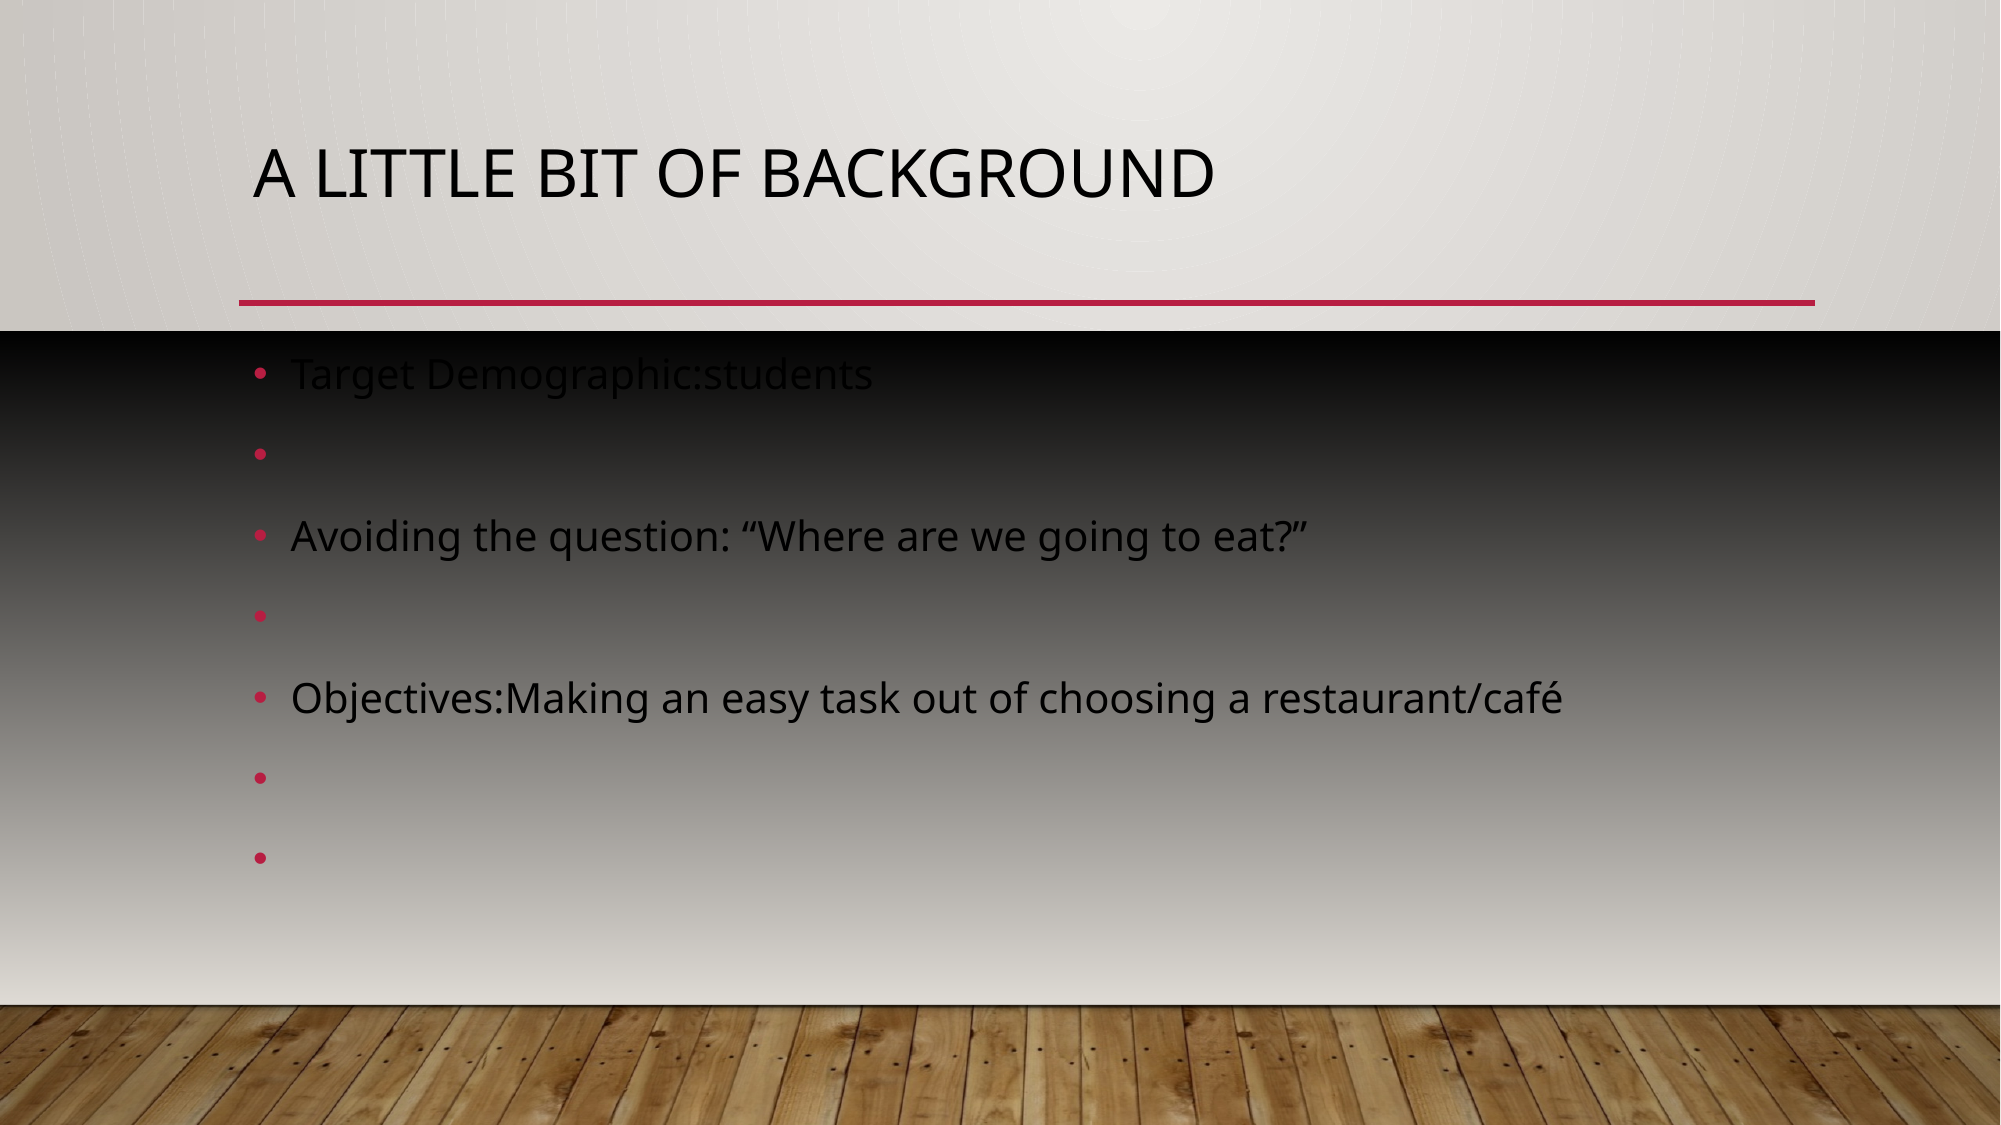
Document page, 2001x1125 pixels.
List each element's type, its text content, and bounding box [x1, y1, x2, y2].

list Target Demographic:students Avoiding the question: “Where are we going to eat?” Objectives:Making an easy task out of choosing a restaurant/café [238, 330, 1814, 897]
title A little bit of background [238, 131, 1814, 305]
